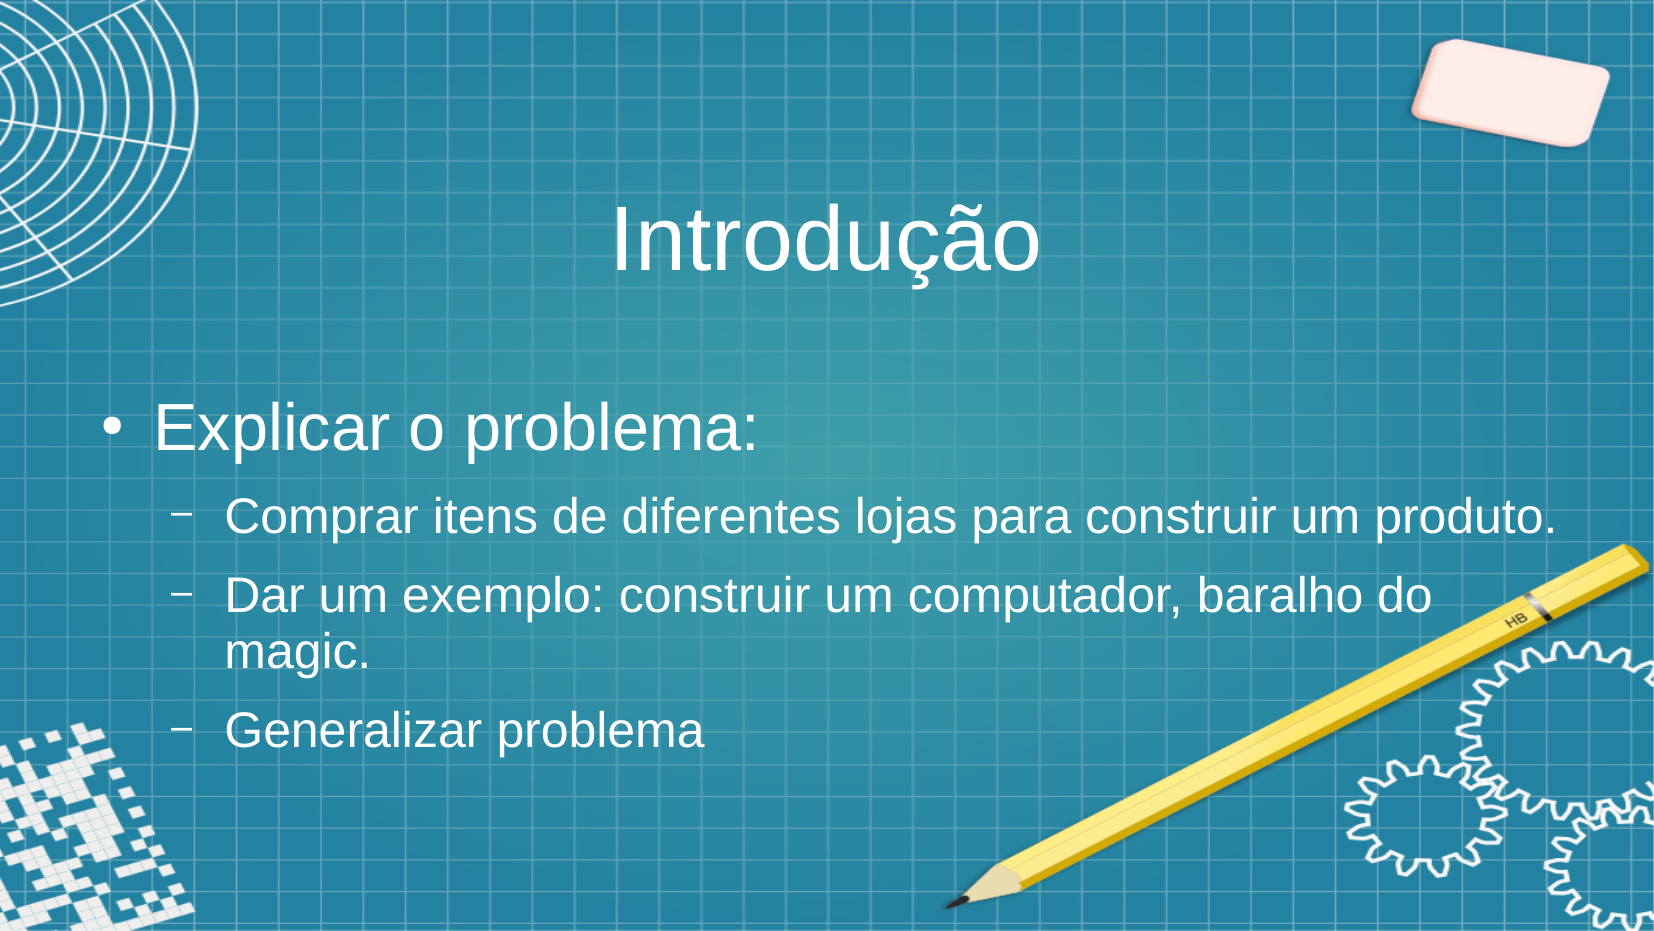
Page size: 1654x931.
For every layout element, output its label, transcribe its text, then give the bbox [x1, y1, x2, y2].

list Explicar o problema: Comprar itens de diferentes lojas para construir um produto. Dar um exemplo: construir um computador, baralho do magic. Generalizar problema [82, 389, 1571, 842]
title Introdução [82, 132, 1571, 346]
picture [0, 0, 1654, 931]
